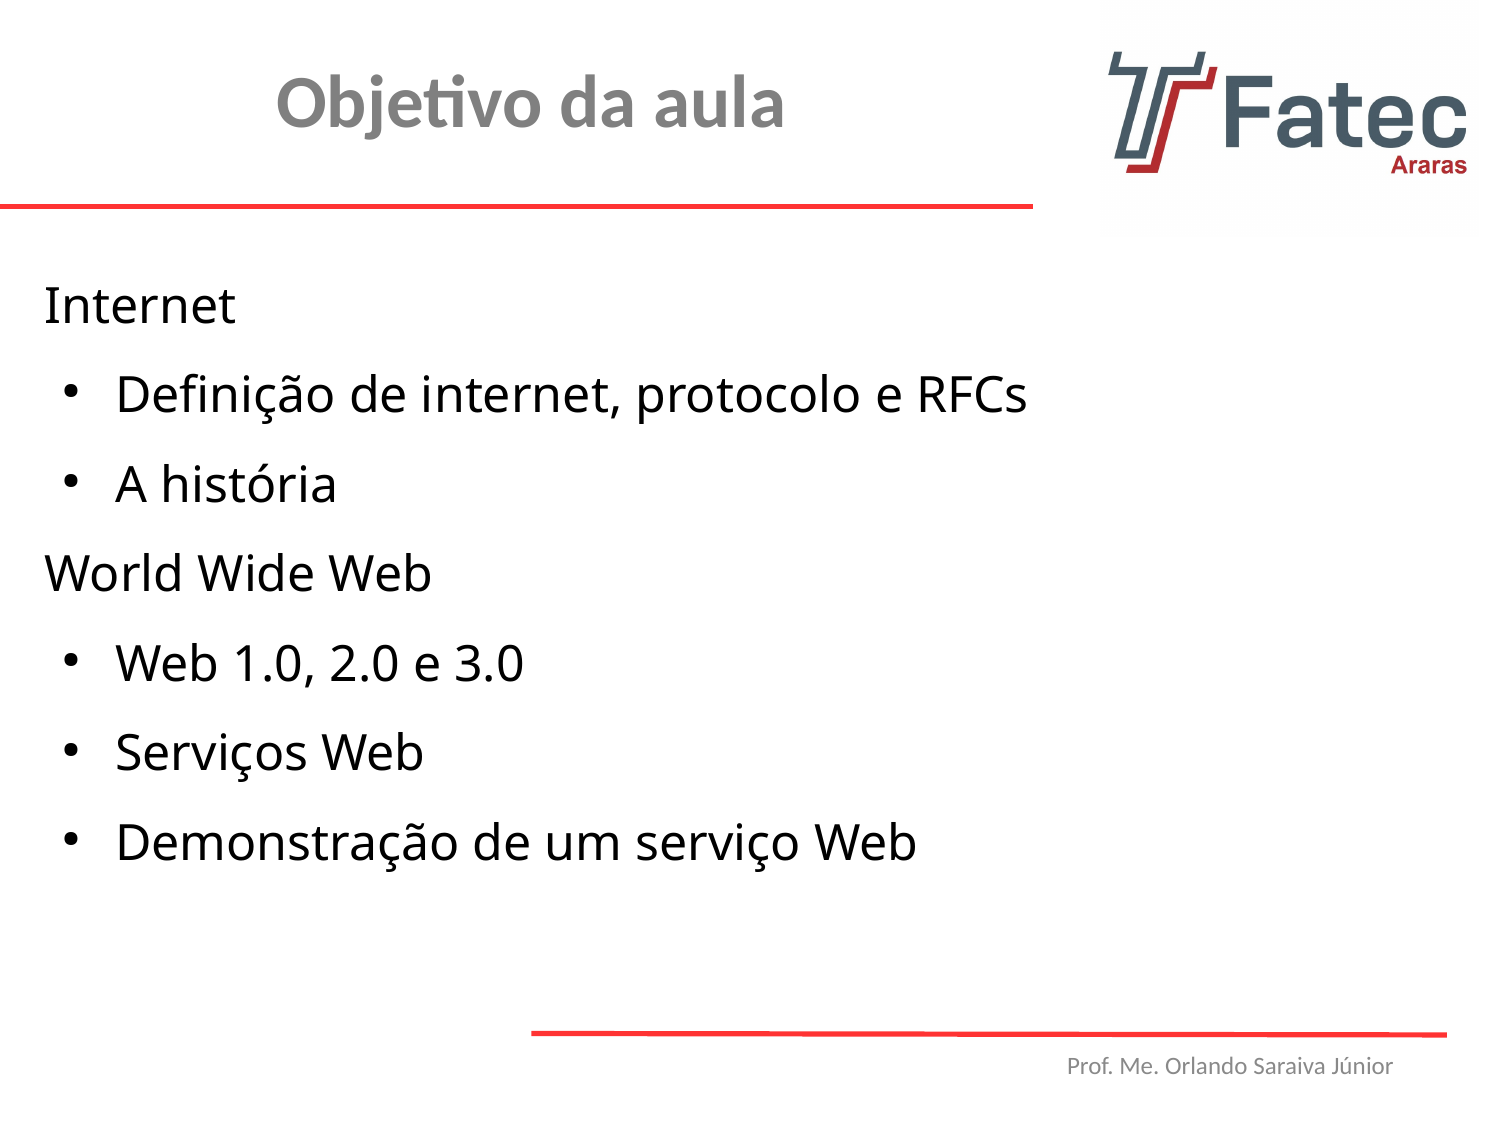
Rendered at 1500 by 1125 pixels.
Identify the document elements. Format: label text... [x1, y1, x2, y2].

title Objetivo da aula [0, 45, 1063, 233]
picture [1100, 0, 1479, 237]
list Internet Definição de internet, protocolo e RFCs A história World Wide Web Web 1.0, 2.0 e 3.0 Serviços Web Demonstração de um serviço Web [29, 265, 1359, 1004]
